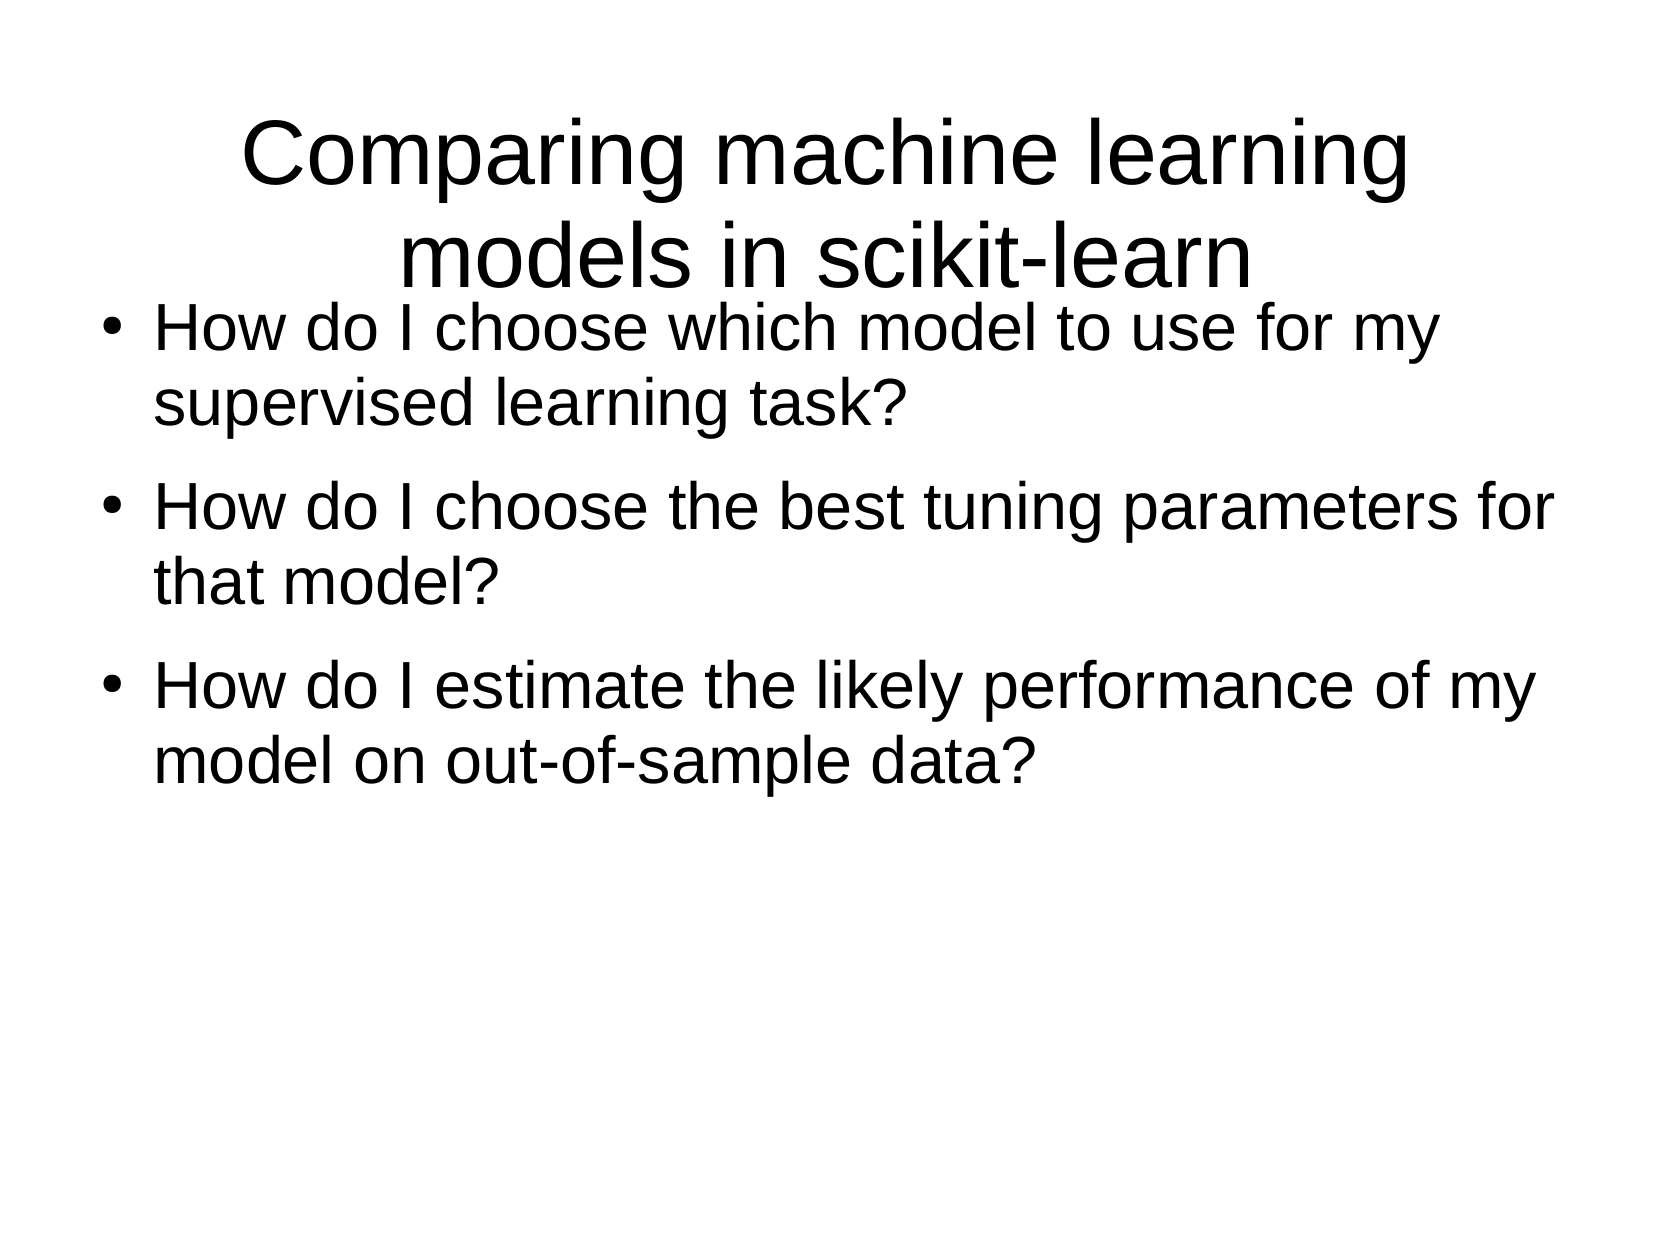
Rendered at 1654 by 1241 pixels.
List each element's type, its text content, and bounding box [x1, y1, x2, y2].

title Comparing machine learning models in scikit-learn [82, 0, 1571, 290]
list How do I choose which model to use for my supervised learning task? How do I choose the best tuning parameters for that model? How do I estimate the likely performance of my model on out-of-sample data? [82, 290, 1571, 1010]
